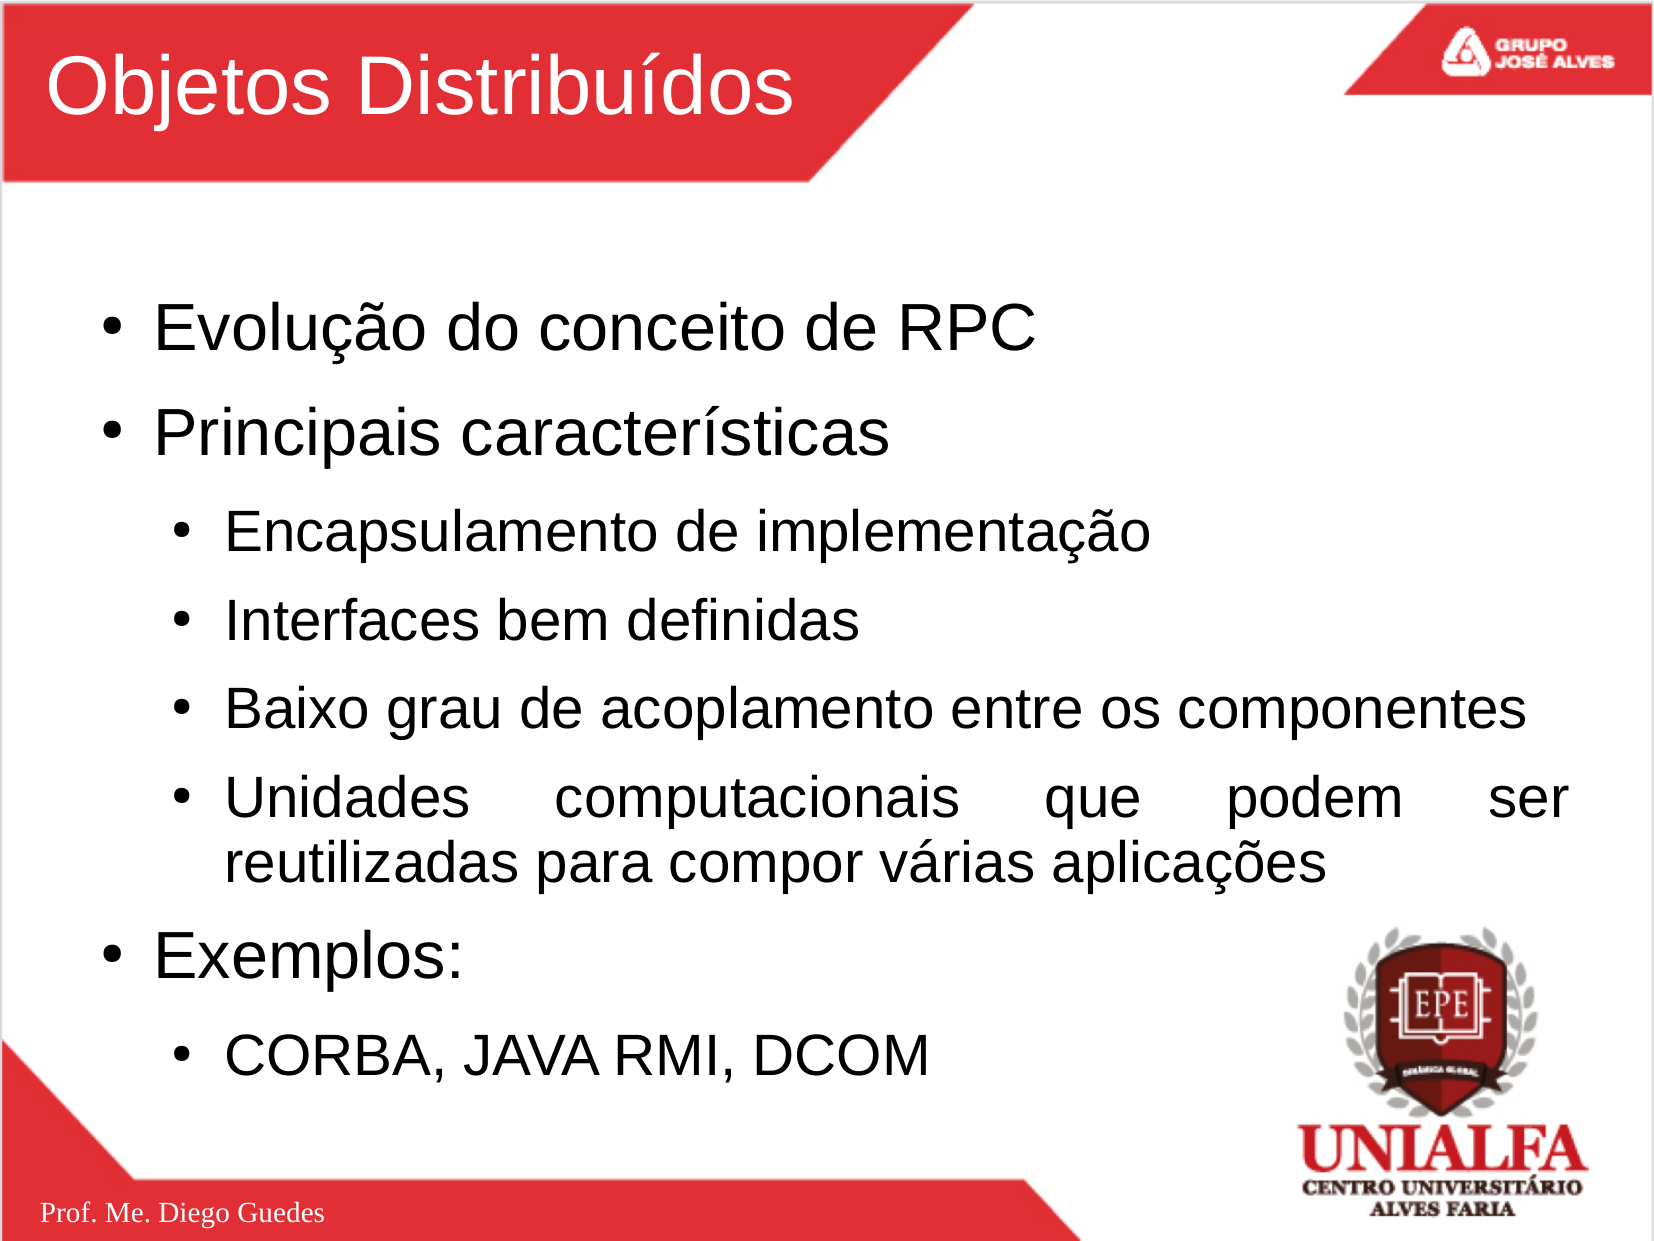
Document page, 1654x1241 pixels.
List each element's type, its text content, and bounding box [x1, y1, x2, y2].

title Objetos Distribuídos [24, 5, 817, 168]
list Evolução do conceito de RPC Principais características Encapsulamento de implementação Interfaces bem definidas Baixo grau de acoplamento entre os componentes Unidades computacionais que podem ser reutilizadas para compor várias aplicações Exemplos: CORBA, JAVA RMI, DCOM [82, 290, 1571, 1087]
picture [0, 0, 1654, 1241]
